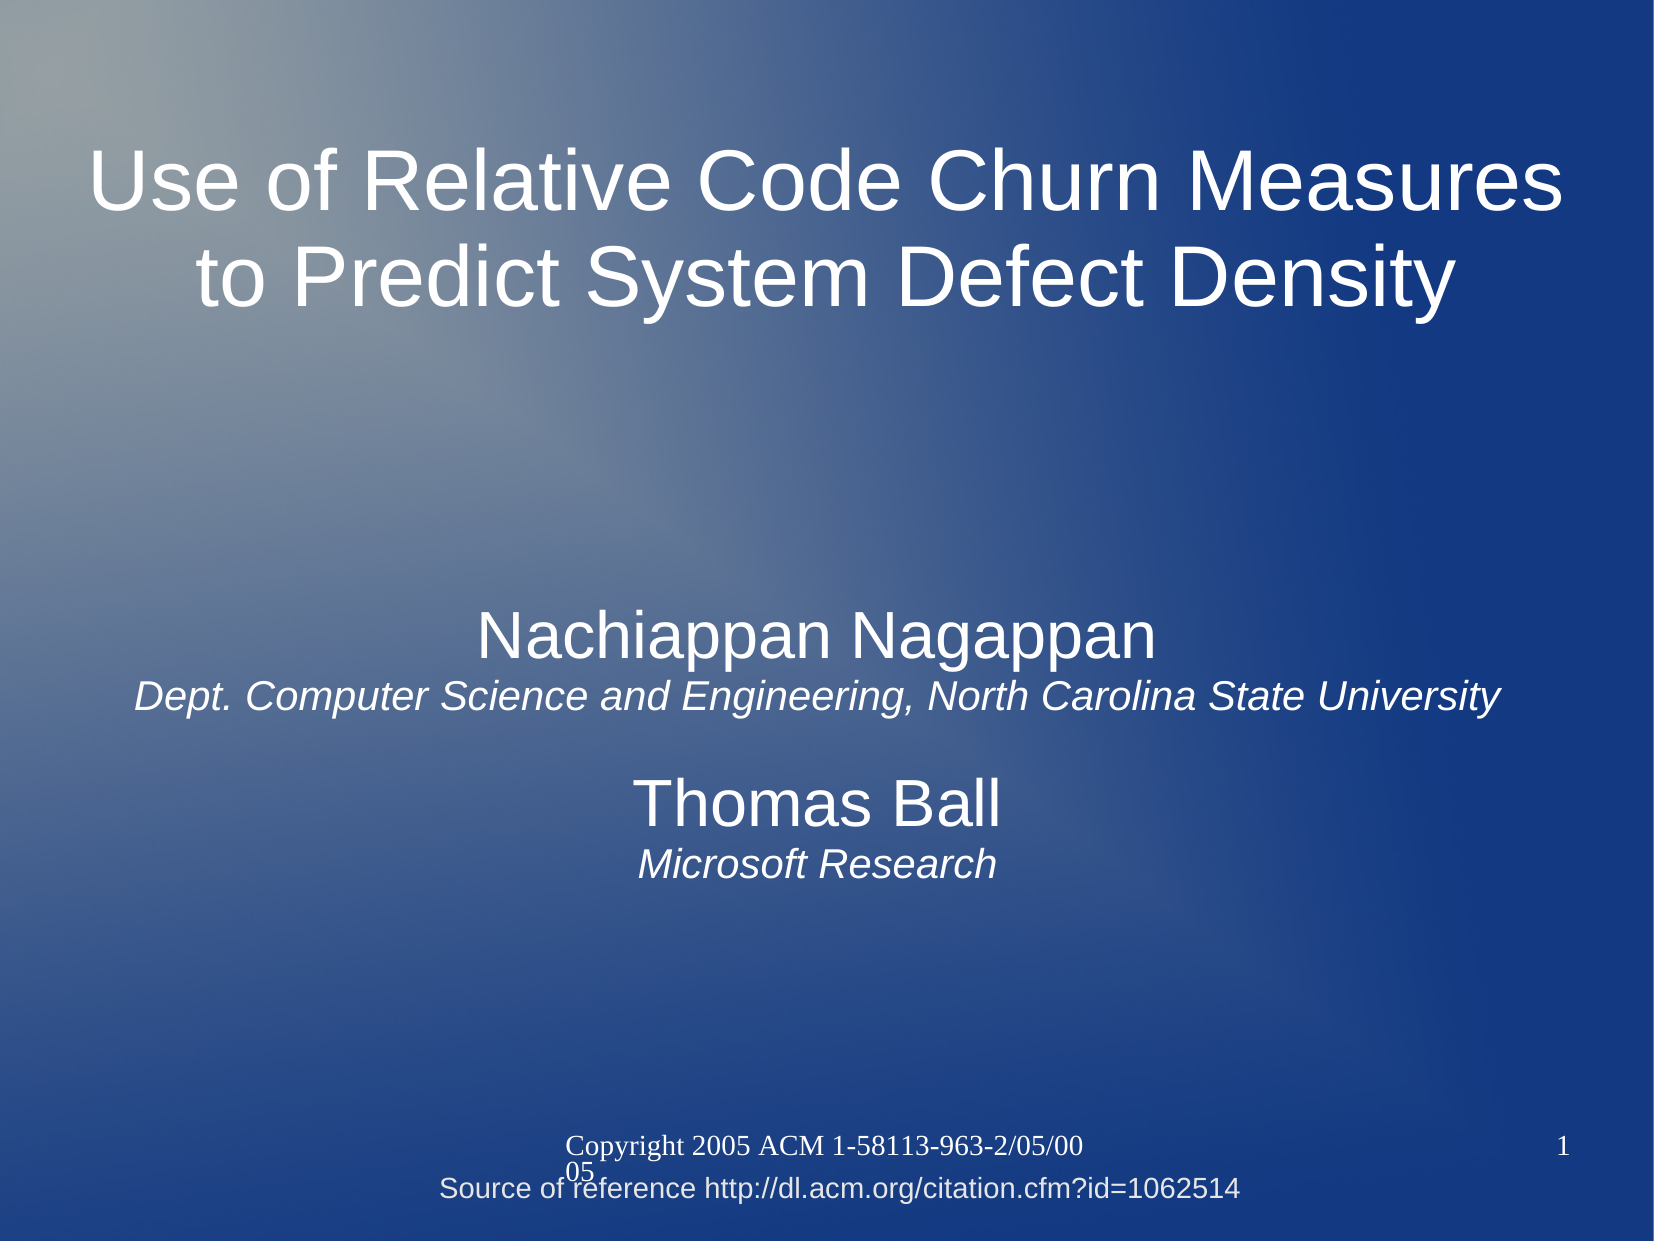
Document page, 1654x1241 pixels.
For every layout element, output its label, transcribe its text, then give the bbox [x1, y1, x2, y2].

subtitle Nachiappan Nagappan Dept. Computer Science and Engineering, North Carolina State University Thomas Ball Microsoft Research [90, 465, 1546, 1021]
text_box Source of reference http://dl.acm.org/citation.cfm?id=1062514 [424, 1164, 1257, 1223]
title Use of Relative Code Churn Measures to Predict System Defect Density [82, 125, 1571, 333]
picture [0, 0, 1654, 1241]
